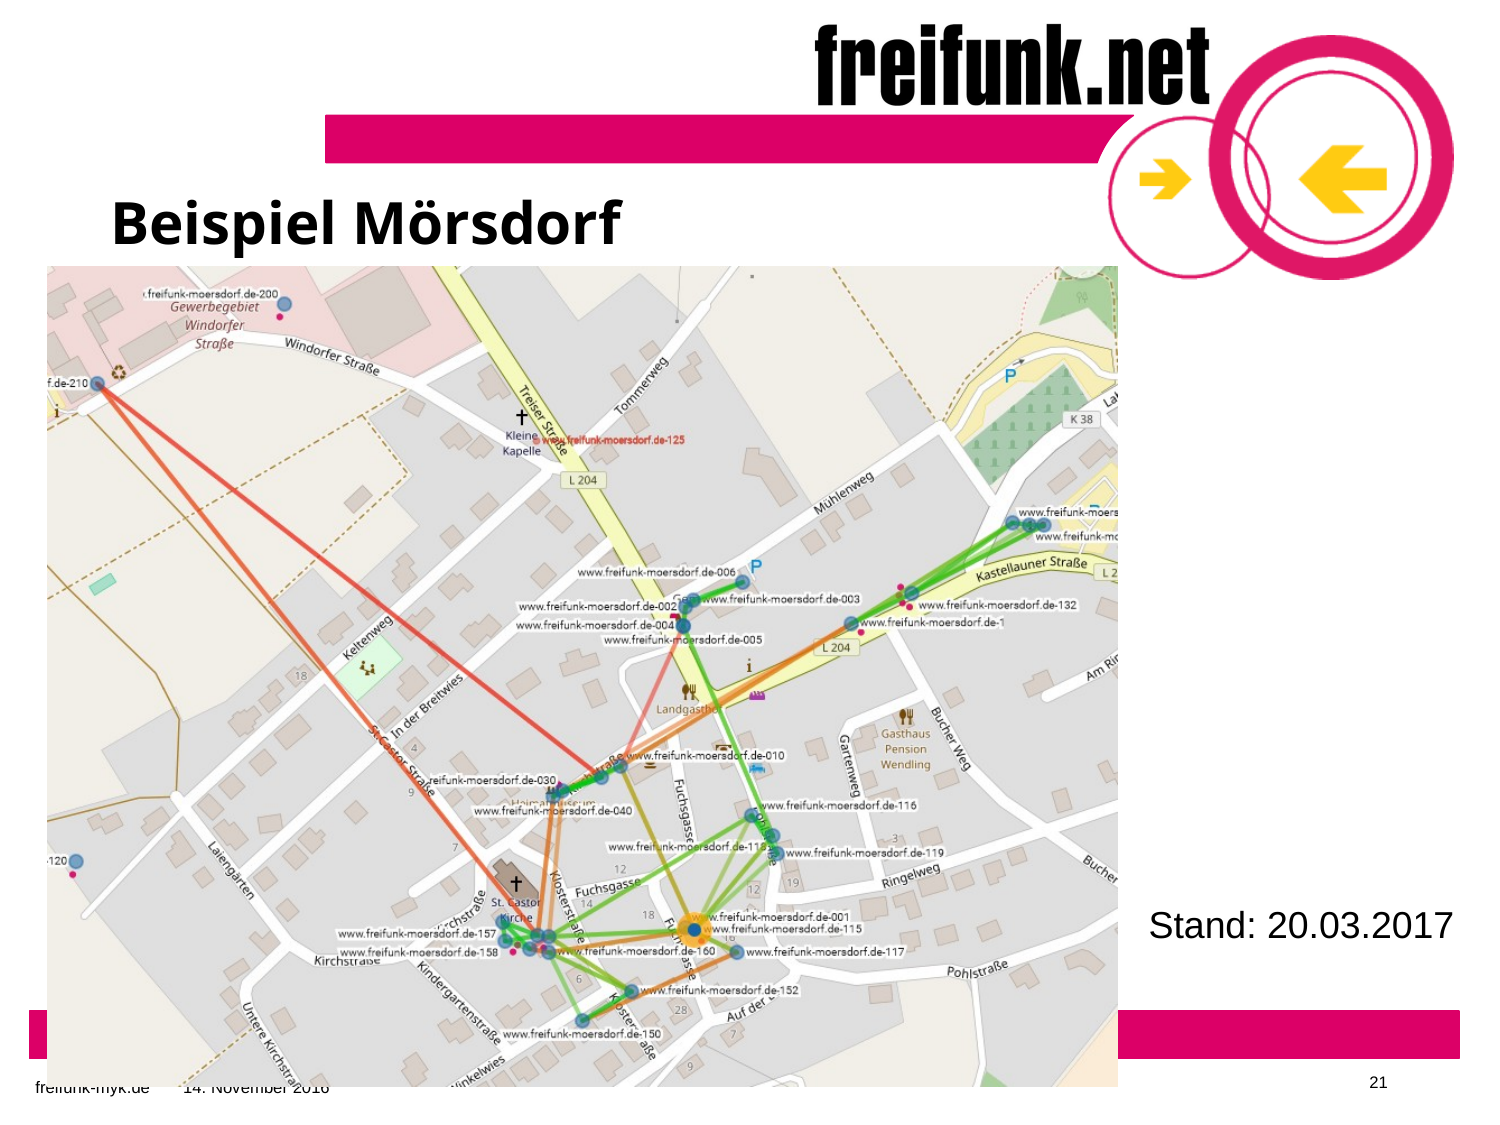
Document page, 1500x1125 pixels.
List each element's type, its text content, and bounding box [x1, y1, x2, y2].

picture [47, 24, 1454, 1087]
title Beispiel Mörsdorf [110, 160, 1093, 266]
text_box Stand: 20.03.2017 [1133, 897, 1470, 955]
